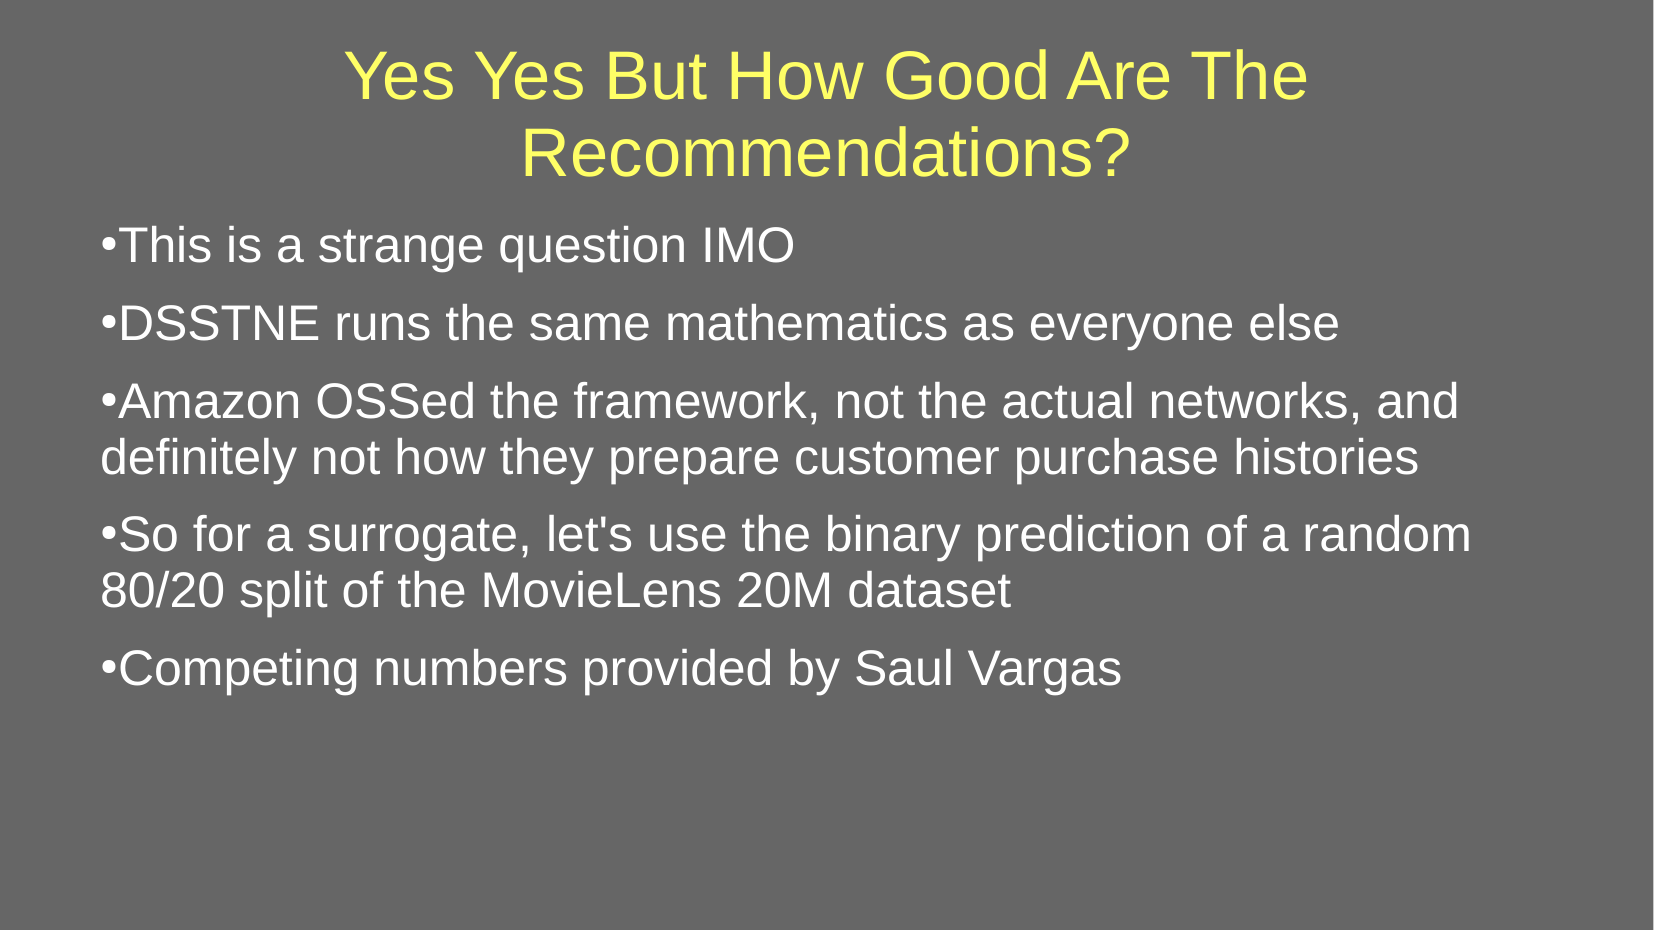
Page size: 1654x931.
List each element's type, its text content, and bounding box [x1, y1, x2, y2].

title Yes Yes But How Good Are The Recommendations? [82, 36, 1571, 193]
list This is a strange question IMO DSSTNE runs the same mathematics as everyone else Amazon OSSed the framework, not the actual networks, and definitely not how they prepare customer purchase histories So for a surrogate, let's use the binary prediction of a random 80/20 split of the MovieLens 20M dataset Competing numbers provided by Saul Vargas [82, 217, 1571, 757]
